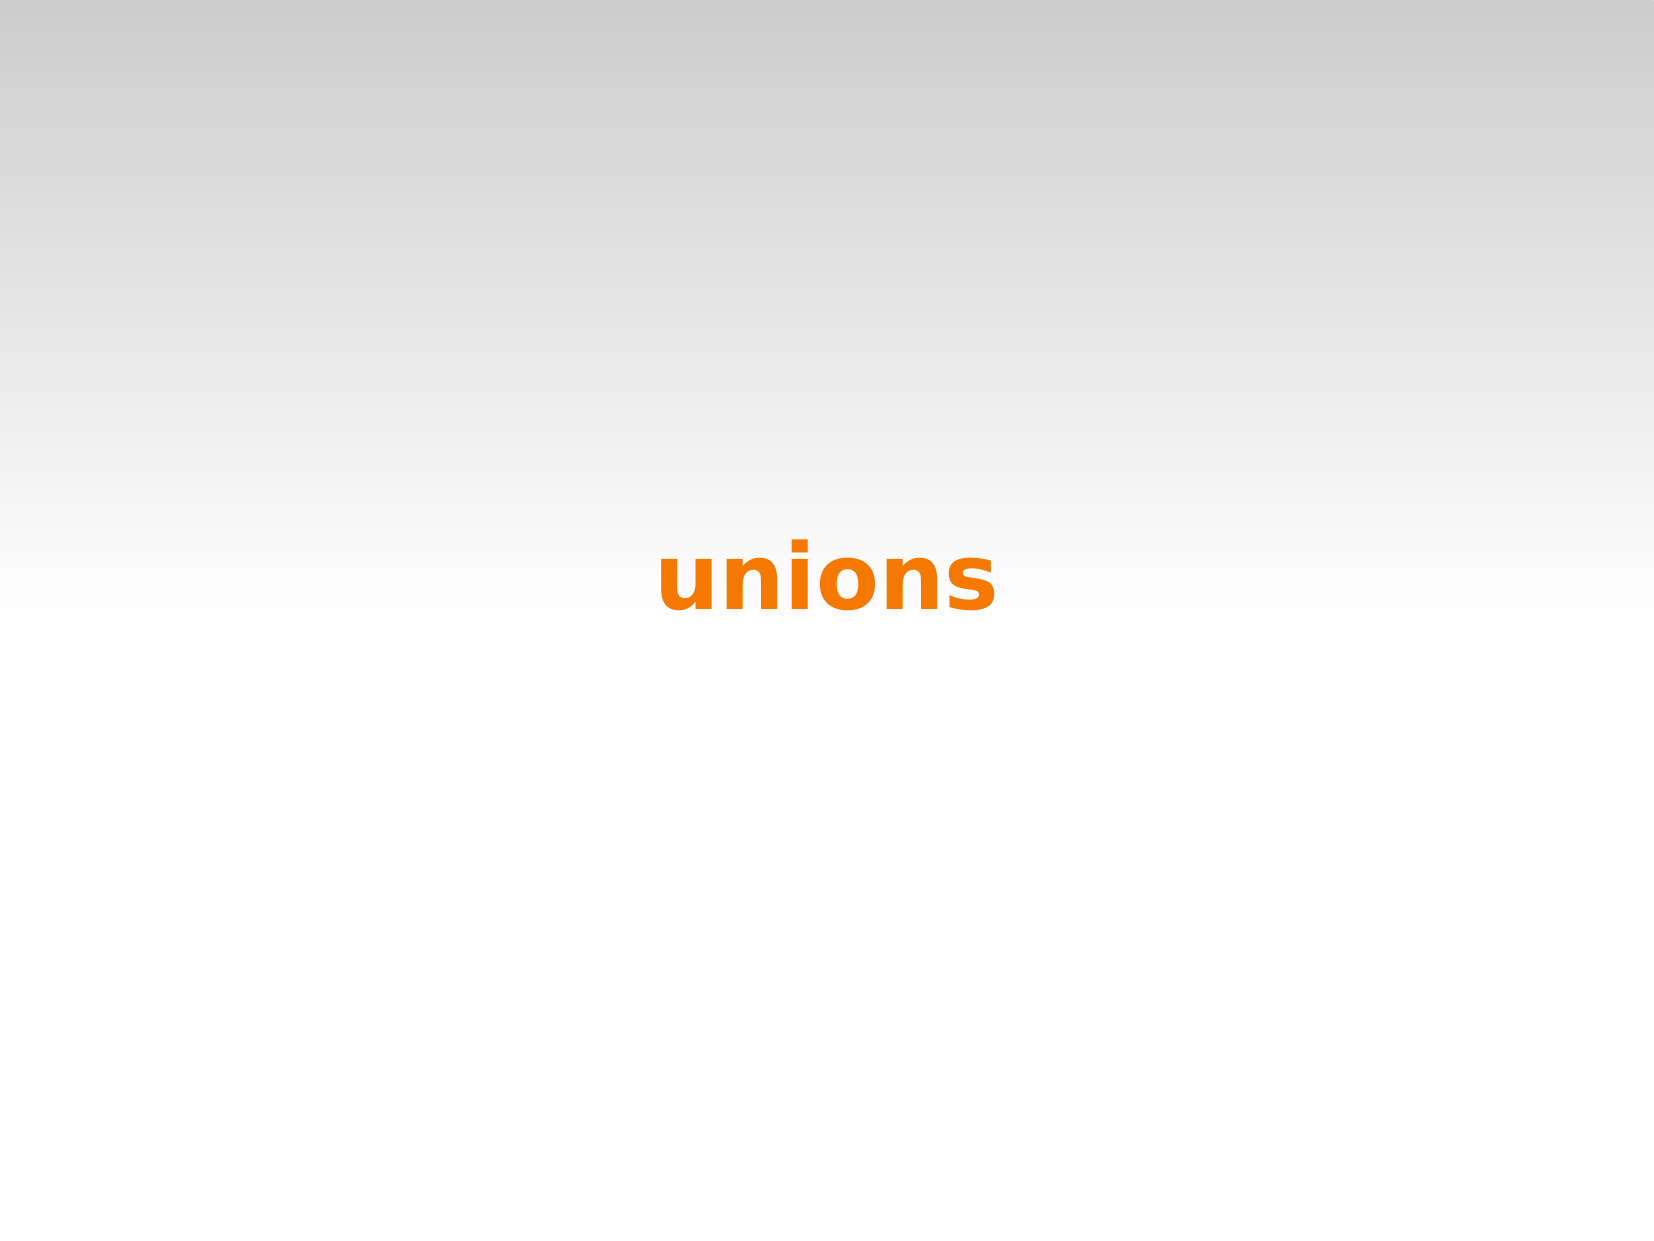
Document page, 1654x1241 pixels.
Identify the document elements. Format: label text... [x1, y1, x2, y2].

title unions [82, 474, 1571, 682]
